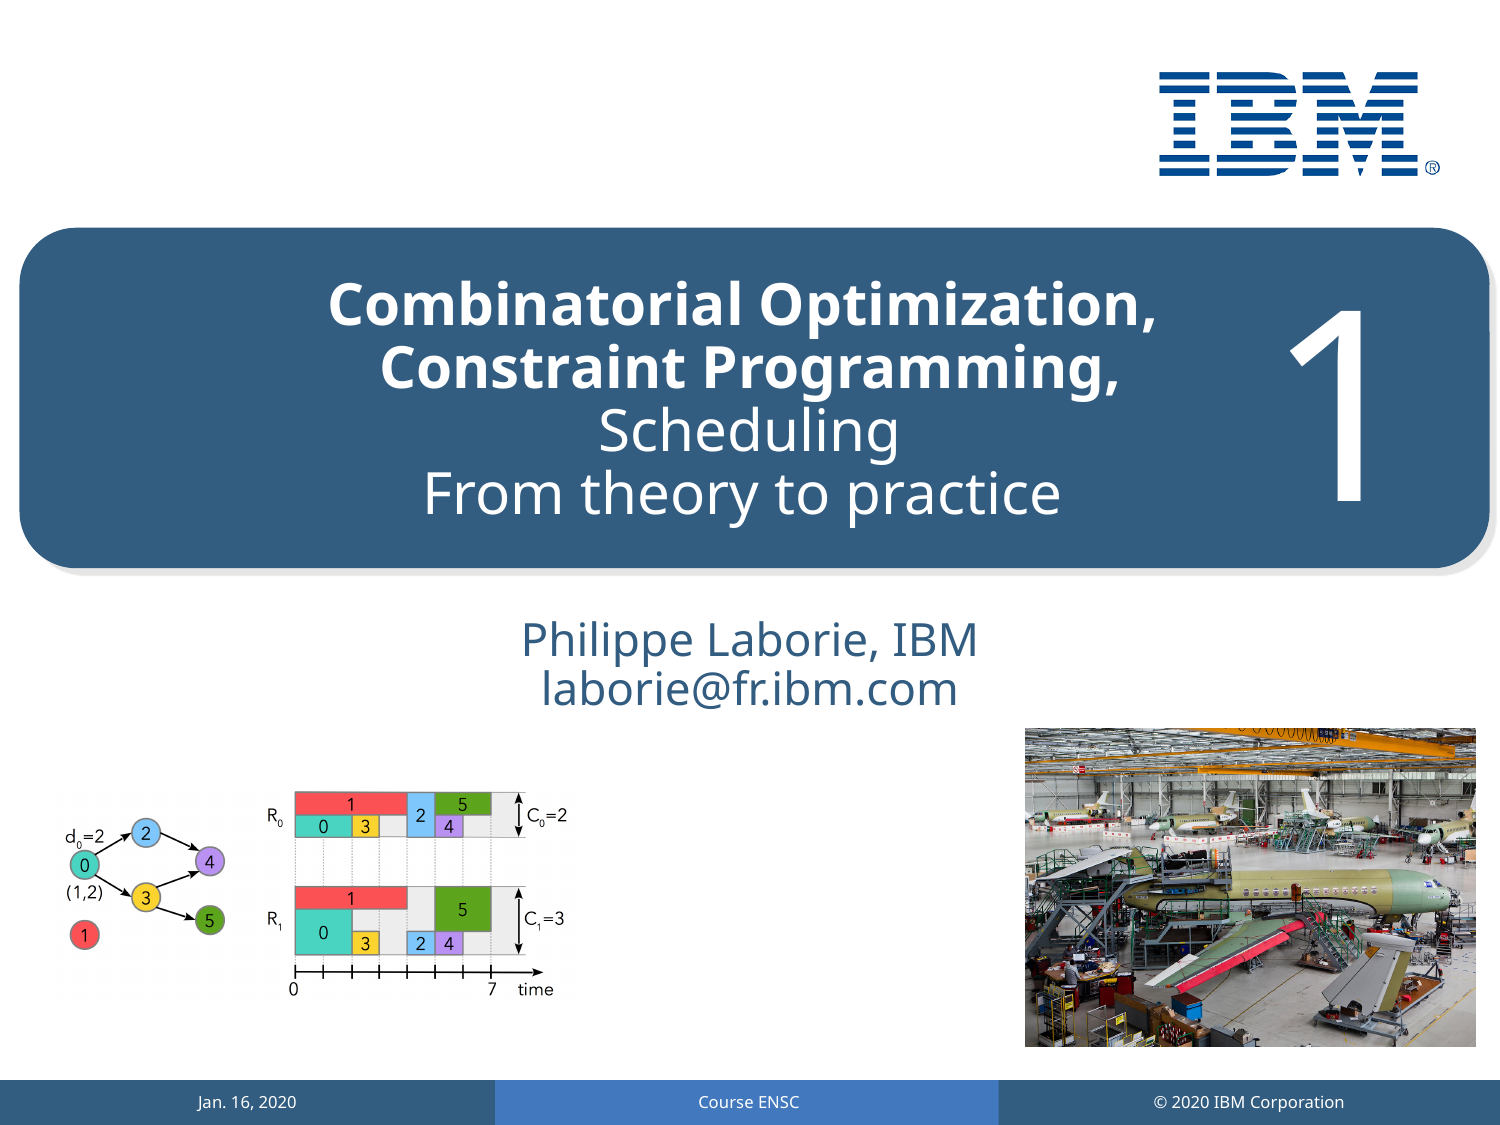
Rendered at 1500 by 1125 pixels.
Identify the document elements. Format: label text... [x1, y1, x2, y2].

title Combinatorial Optimization, Constraint Programming, Scheduling From theory to practice Philippe Laborie, IBM laborie@fr.ibm.com [0, 197, 1500, 769]
picture [1025, 728, 1476, 1047]
picture [1151, 63, 1446, 184]
picture [55, 787, 581, 1001]
text_box 1 [1251, 227, 1382, 563]
